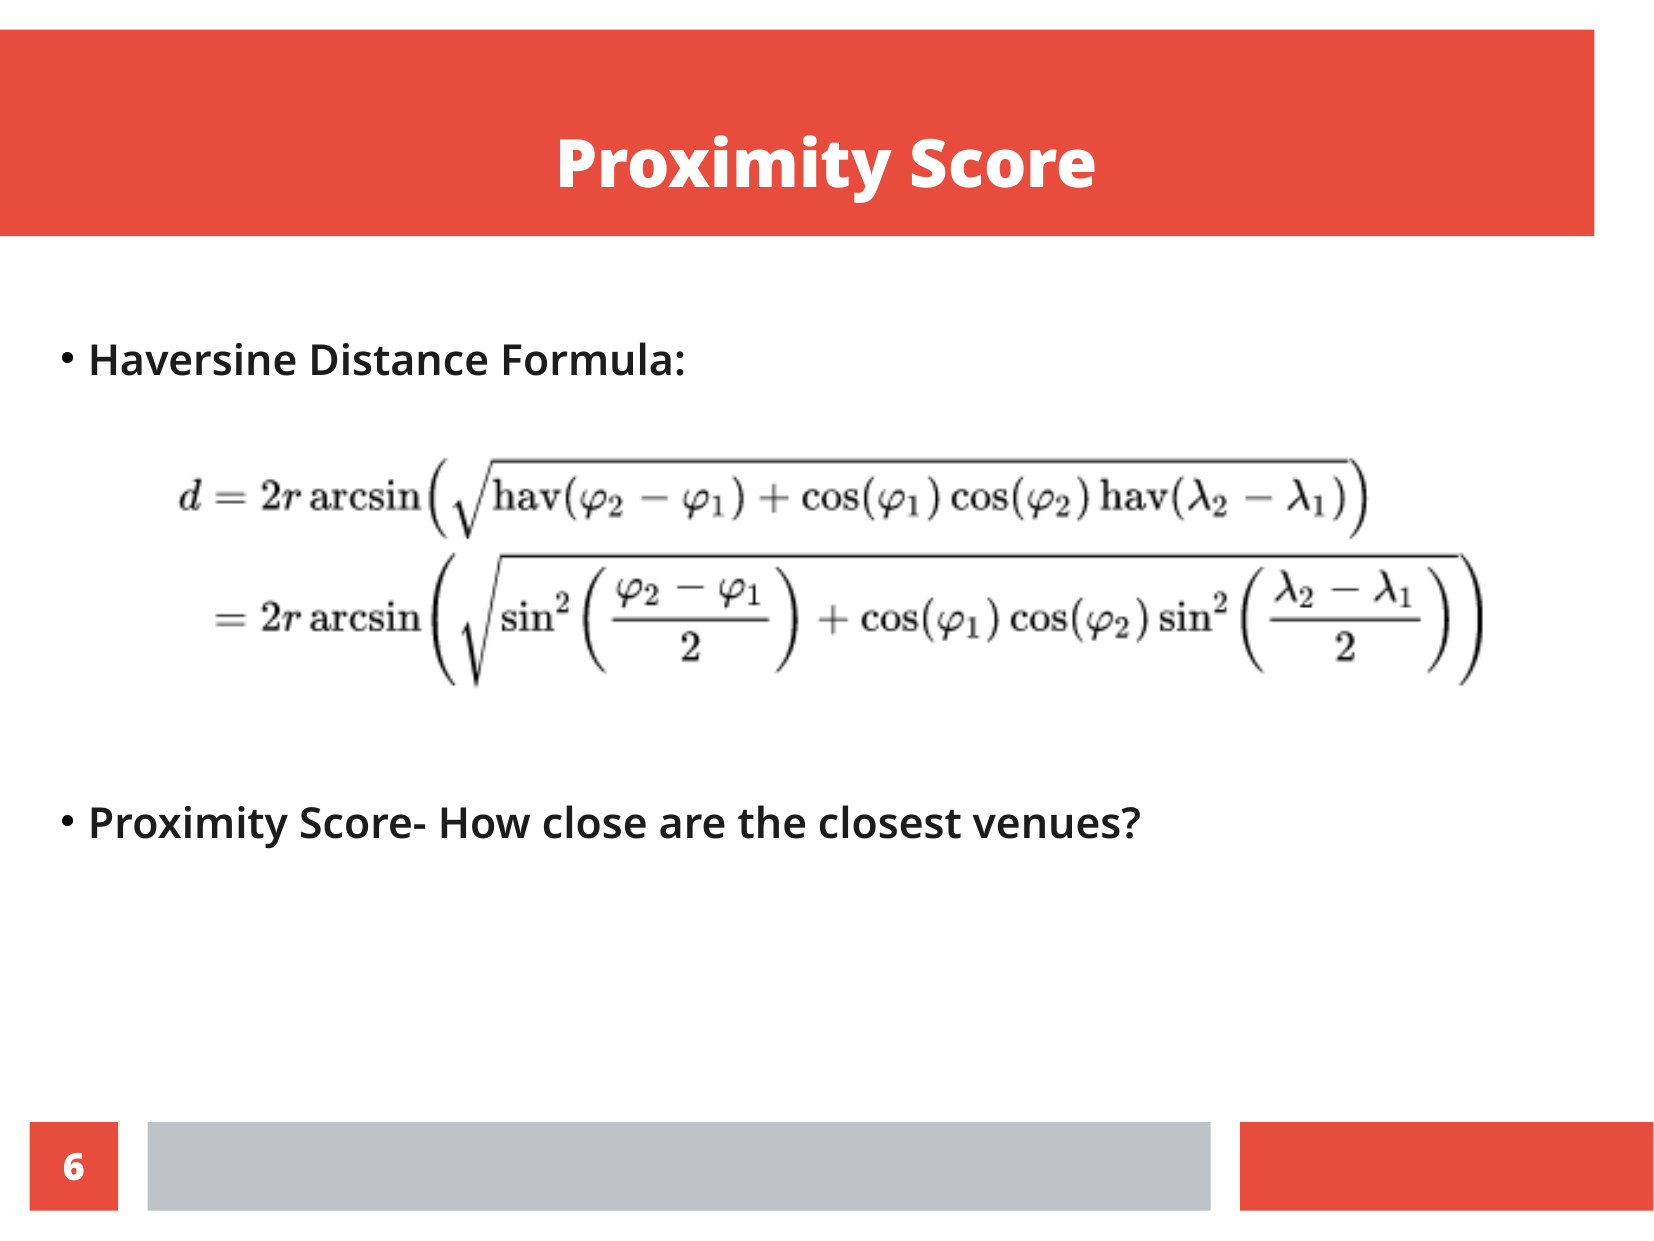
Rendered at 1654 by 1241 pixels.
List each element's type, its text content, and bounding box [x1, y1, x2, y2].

list Haversine Distance Formula: Proximity Score- How close are the closest venues? [60, 330, 1566, 856]
picture [150, 440, 1509, 706]
title Proximity Score [59, 59, 1595, 207]
